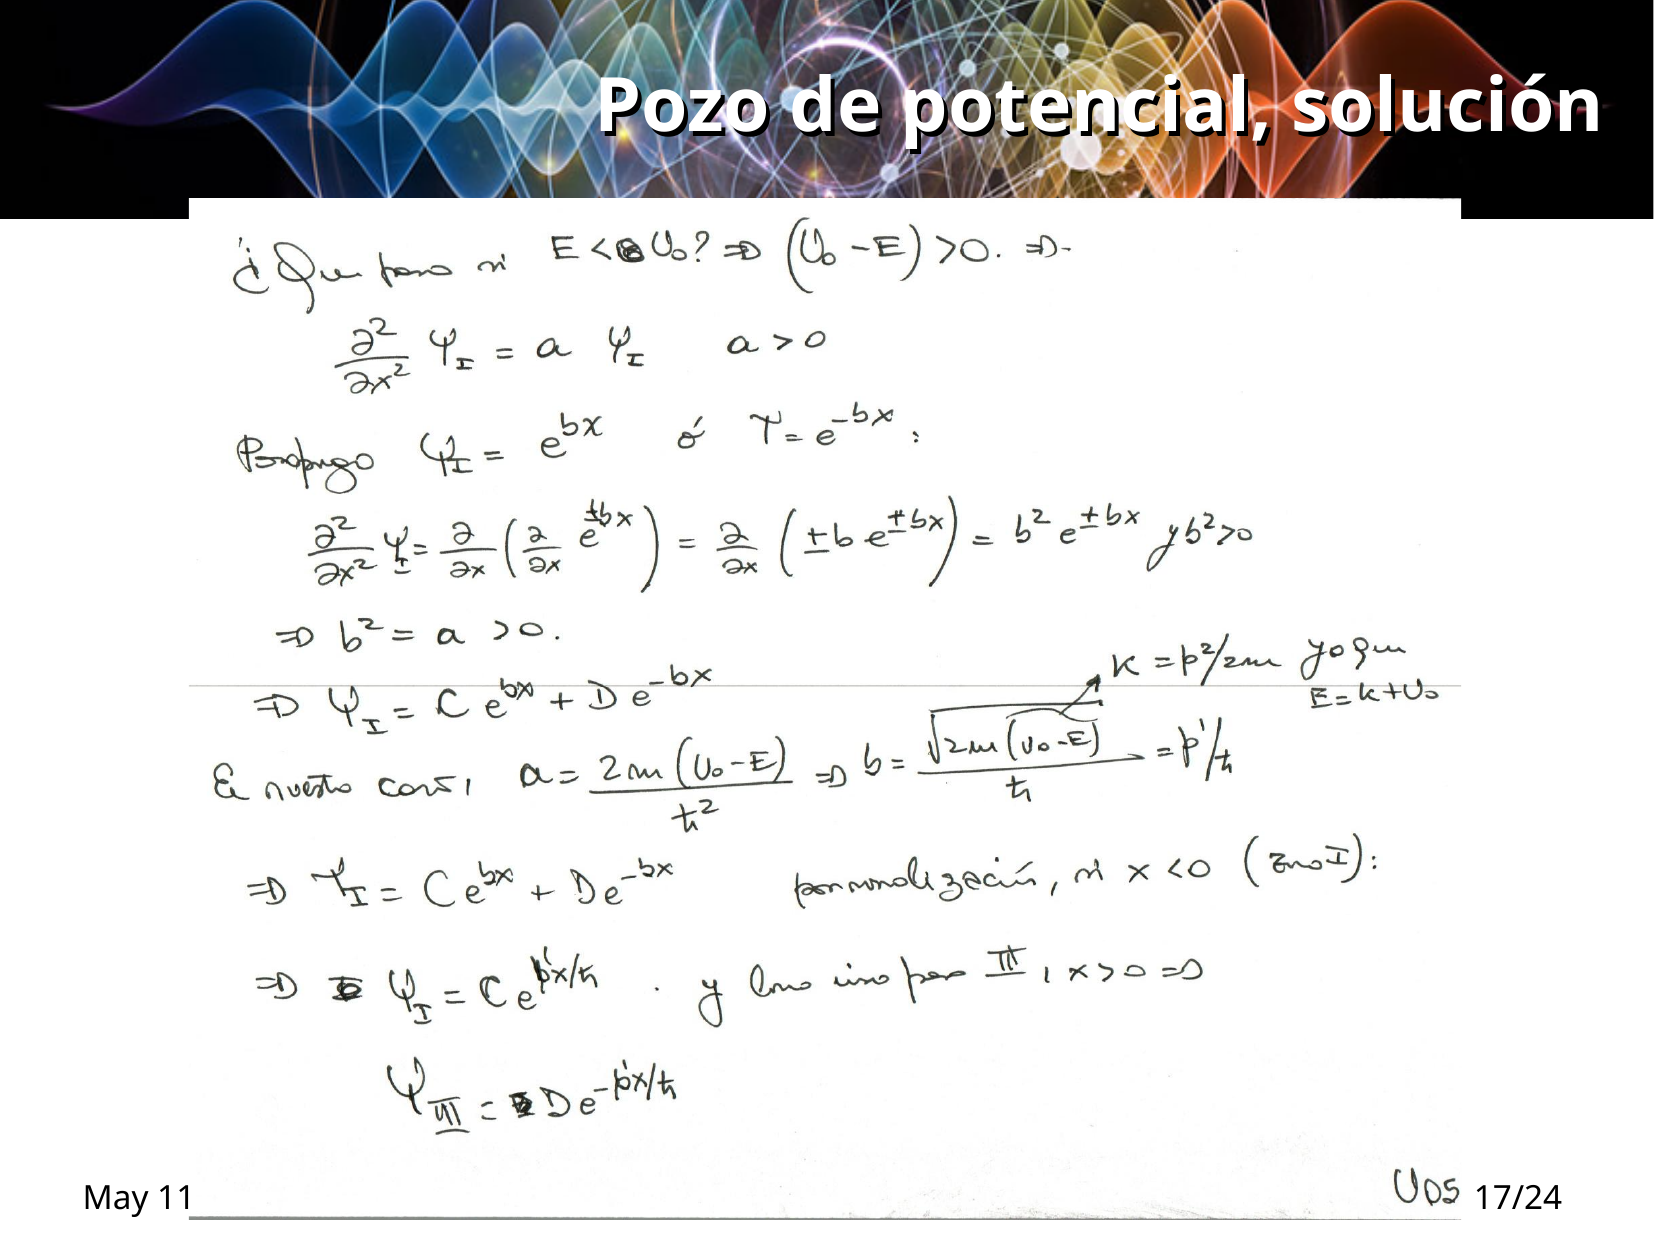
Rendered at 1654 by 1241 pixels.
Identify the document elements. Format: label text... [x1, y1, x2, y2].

title Pozo de potencial, solución [45, 15, 1606, 191]
picture [0, 0, 1654, 1220]
